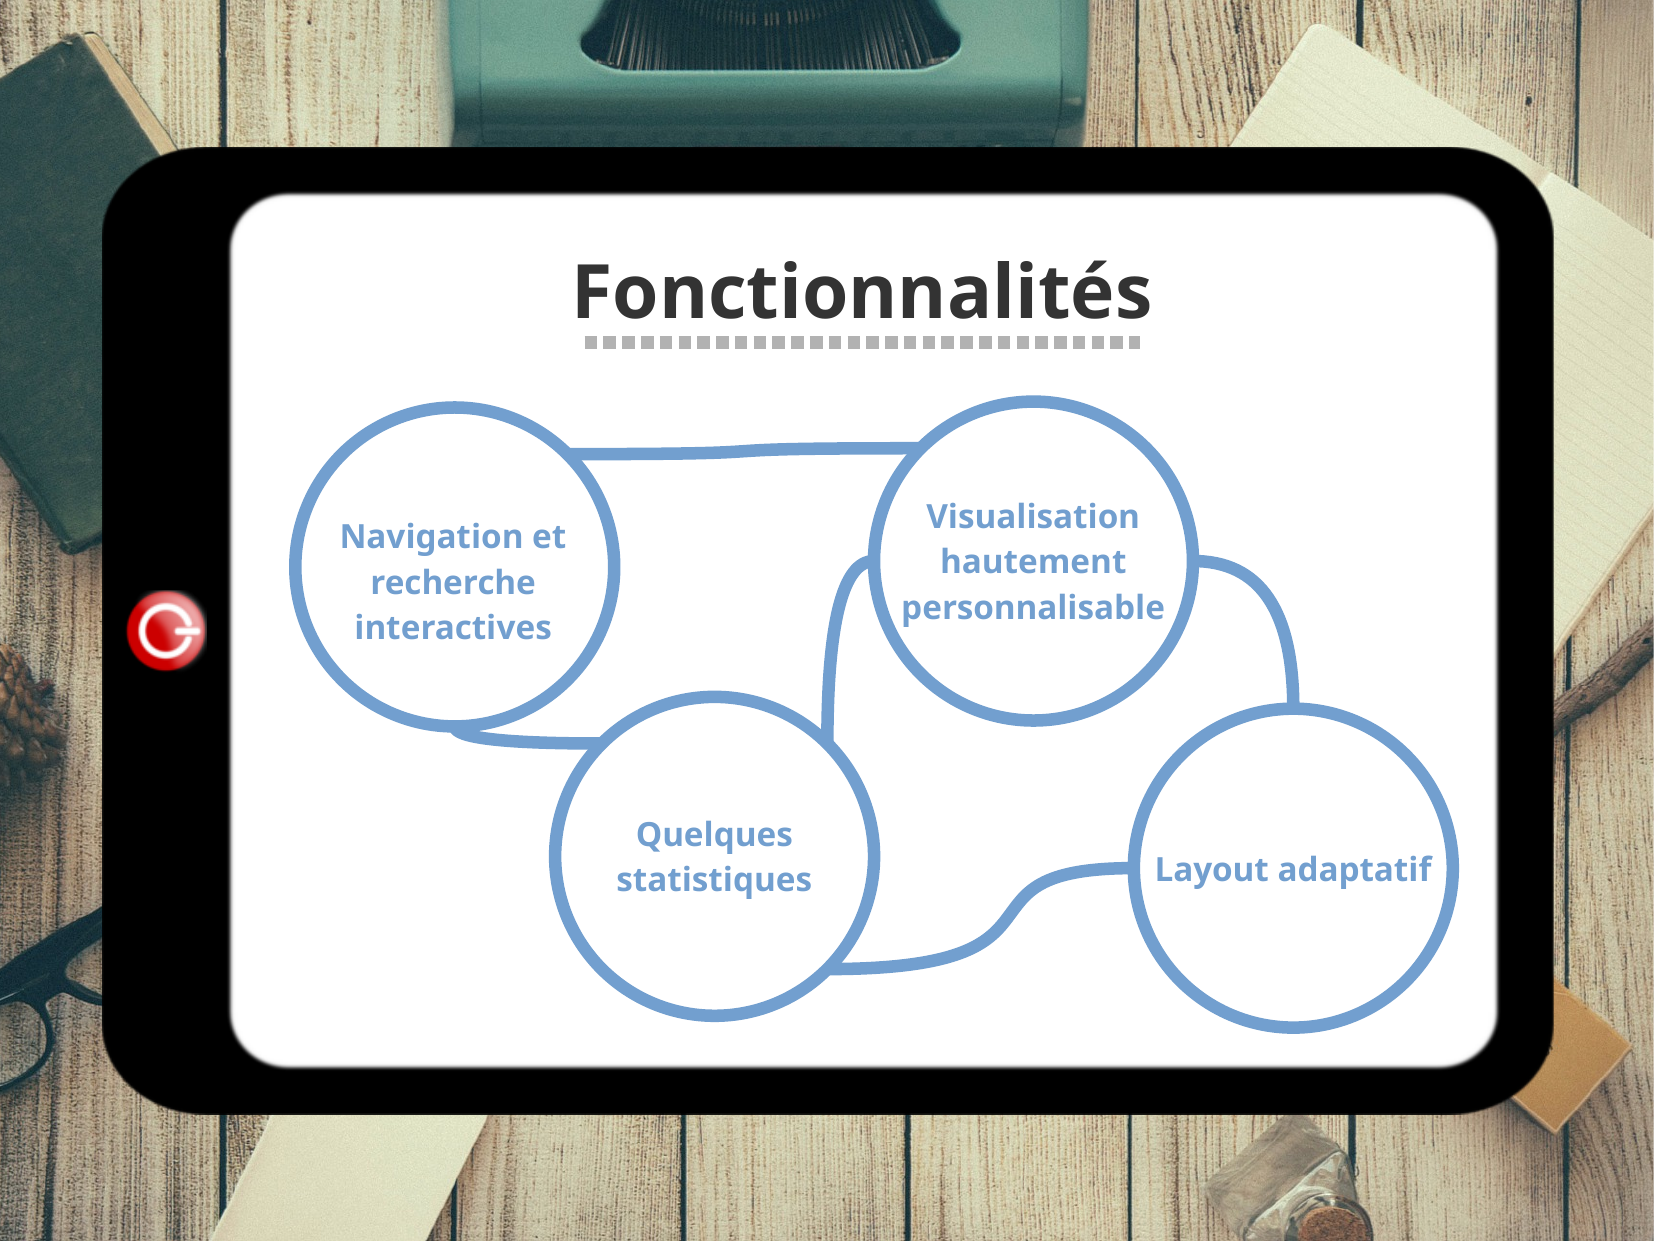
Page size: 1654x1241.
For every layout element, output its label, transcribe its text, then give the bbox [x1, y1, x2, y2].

text_box Layout adaptatif [1134, 708, 1453, 1028]
picture [0, 0, 1654, 1241]
text_box Navigation et recherche interactives [323, 506, 584, 633]
title Fonctionnalités [248, 212, 1477, 367]
text_box [295, 407, 615, 727]
text_box Visualisation hautement personnalisable [874, 401, 1193, 721]
text_box Quelques statistiques [555, 696, 875, 1016]
